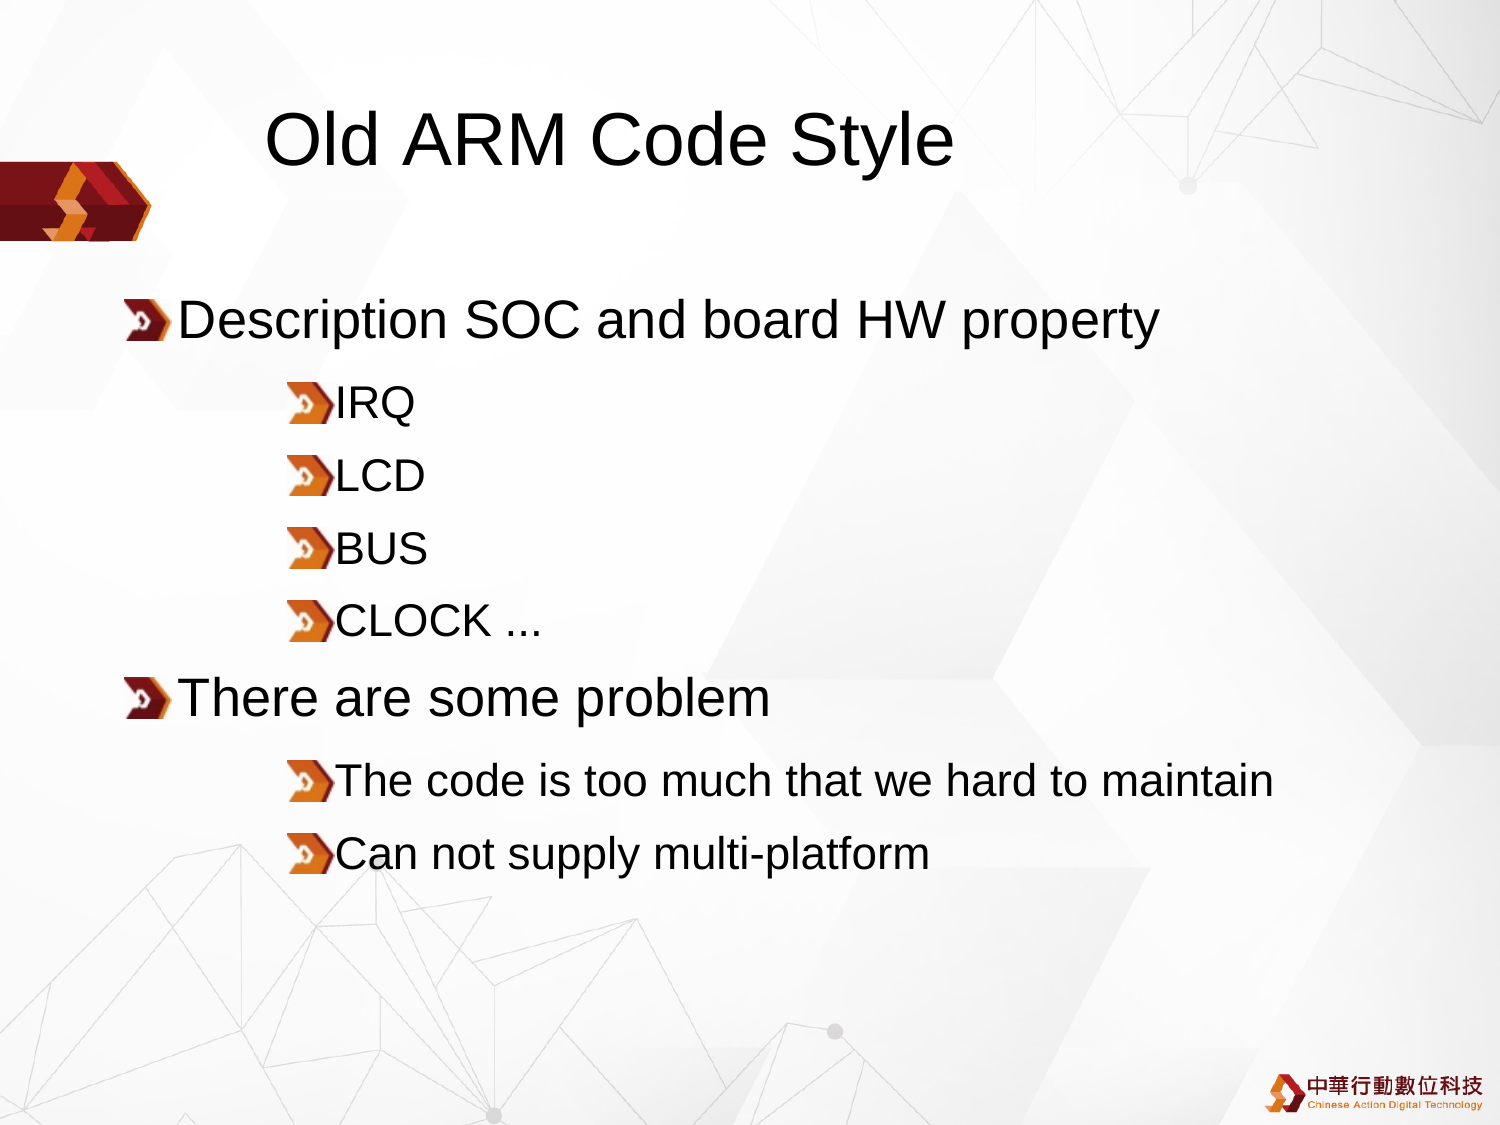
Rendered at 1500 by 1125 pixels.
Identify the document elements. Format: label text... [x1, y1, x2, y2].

picture [0, 0, 1500, 1125]
title Old ARM Code Style [75, 85, 1147, 193]
list Description SOC and board HW property IRQ LCD BUS CLOCK ... There are some problem The code is too much that we hard to maintain Can not supply multi-platform [107, 290, 1425, 943]
